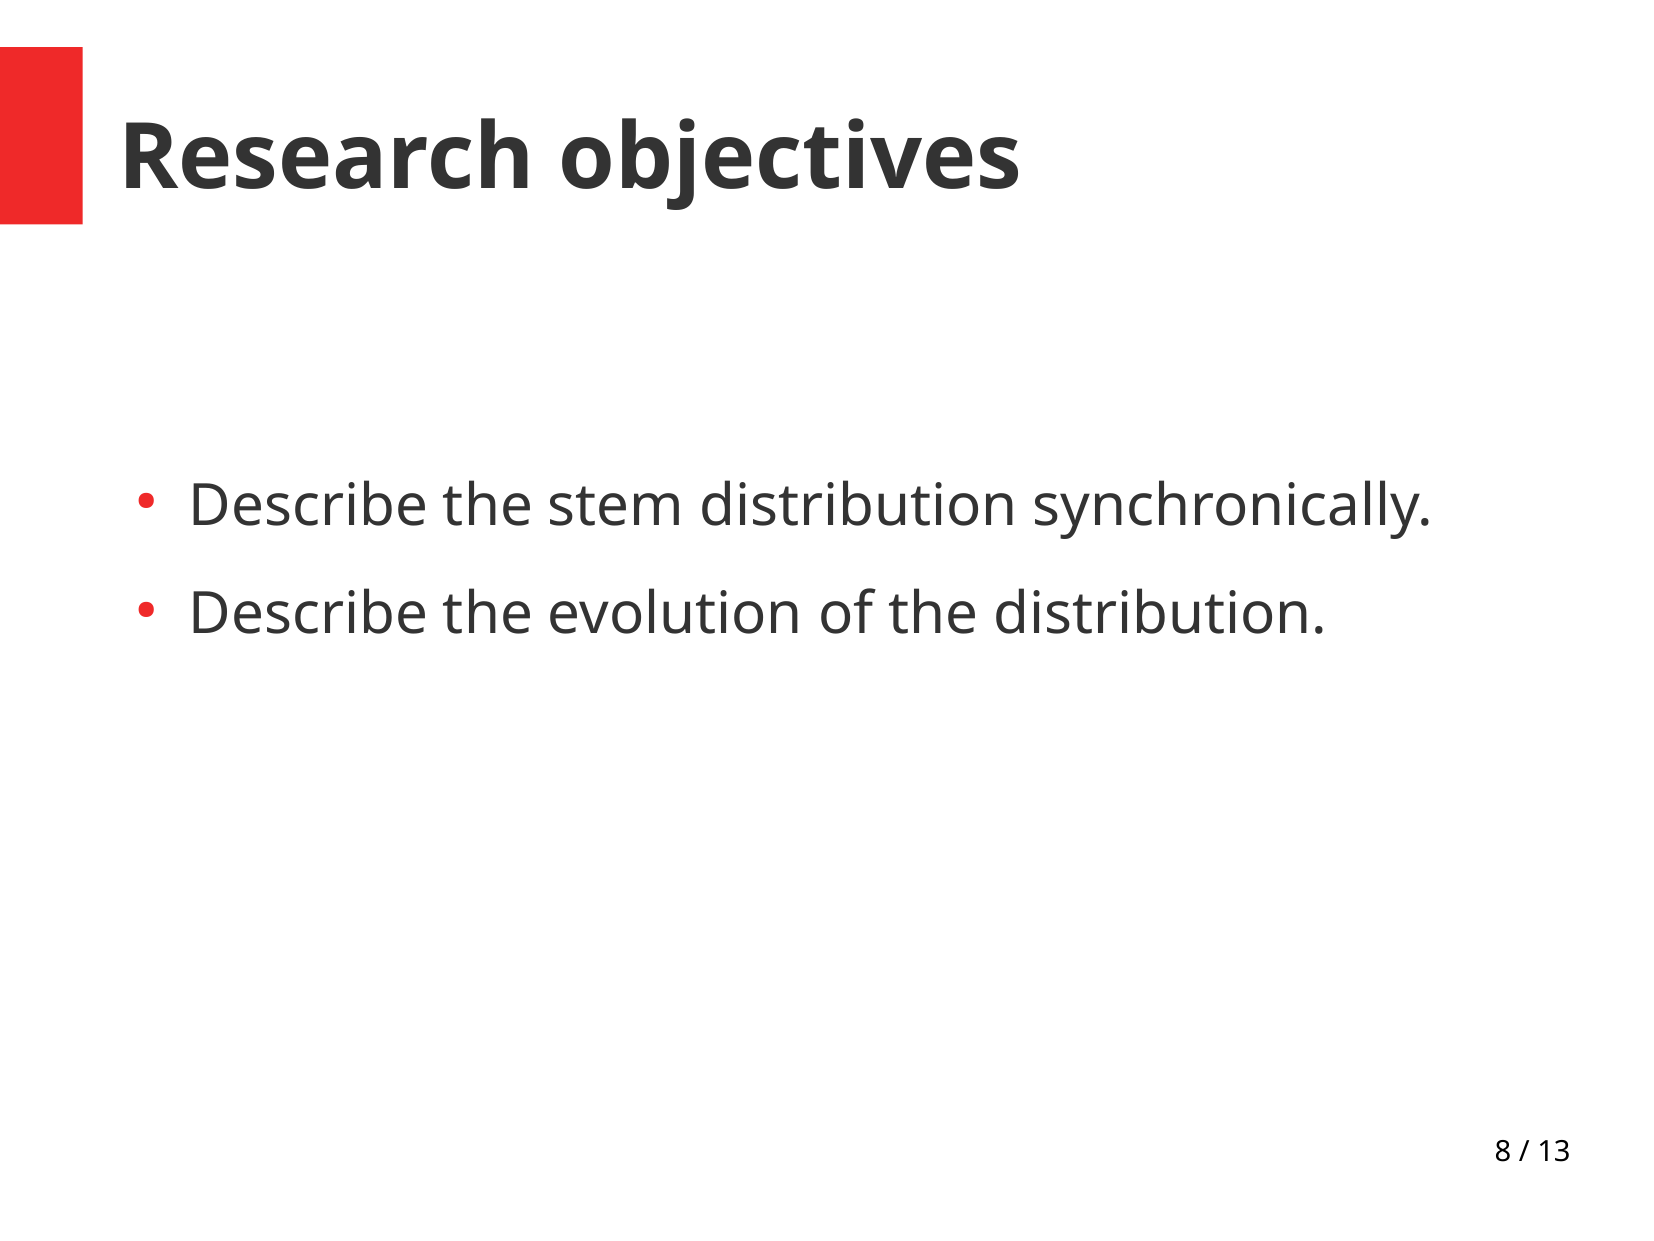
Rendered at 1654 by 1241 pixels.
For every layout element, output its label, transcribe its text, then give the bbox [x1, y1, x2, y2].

list Describe the stem distribution synchronically. Describe the evolution of the distribution. [118, 354, 1536, 1074]
title Research objectives [118, 49, 1571, 257]
